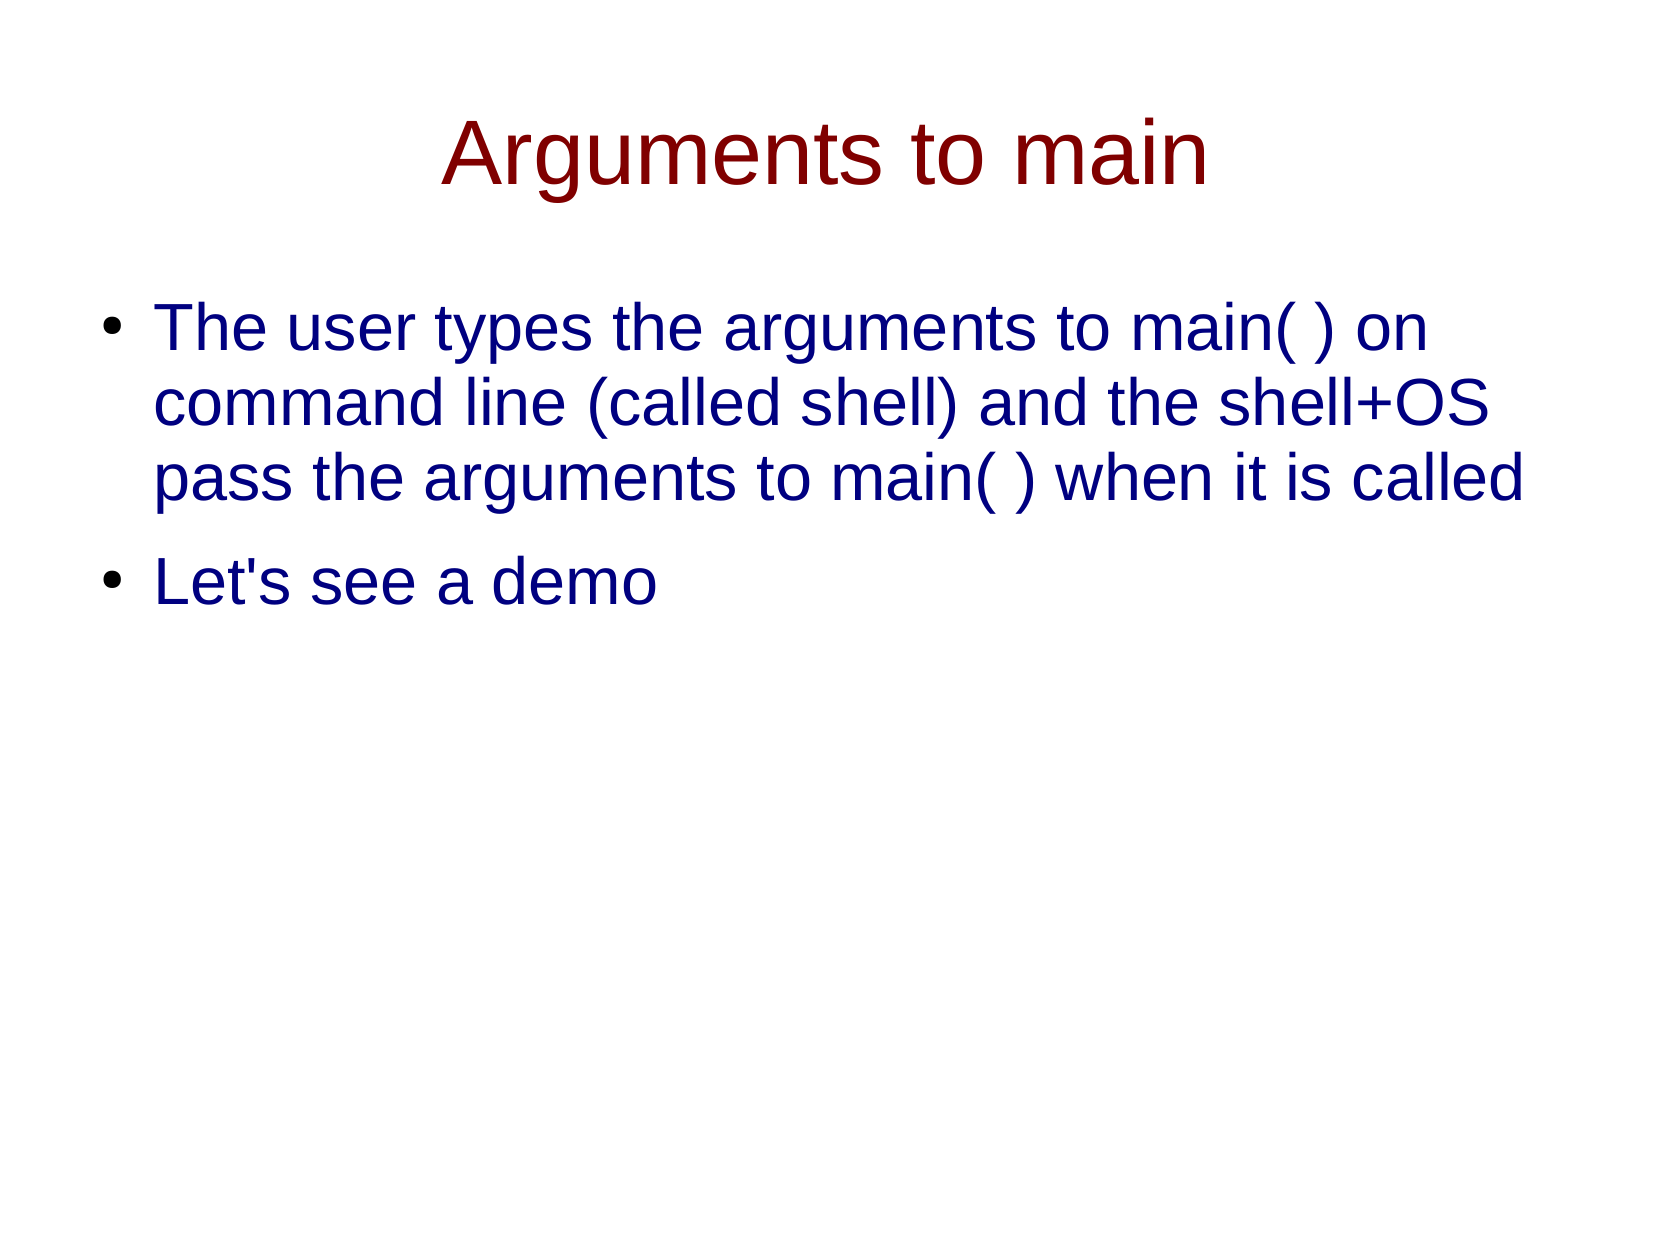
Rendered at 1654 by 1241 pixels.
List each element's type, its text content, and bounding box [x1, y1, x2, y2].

list The user types the arguments to main( ) on command line (called shell) and the shell+OS pass the arguments to main( ) when it is called Let's see a demo [82, 290, 1571, 1010]
title Arguments to main [82, 49, 1571, 257]
